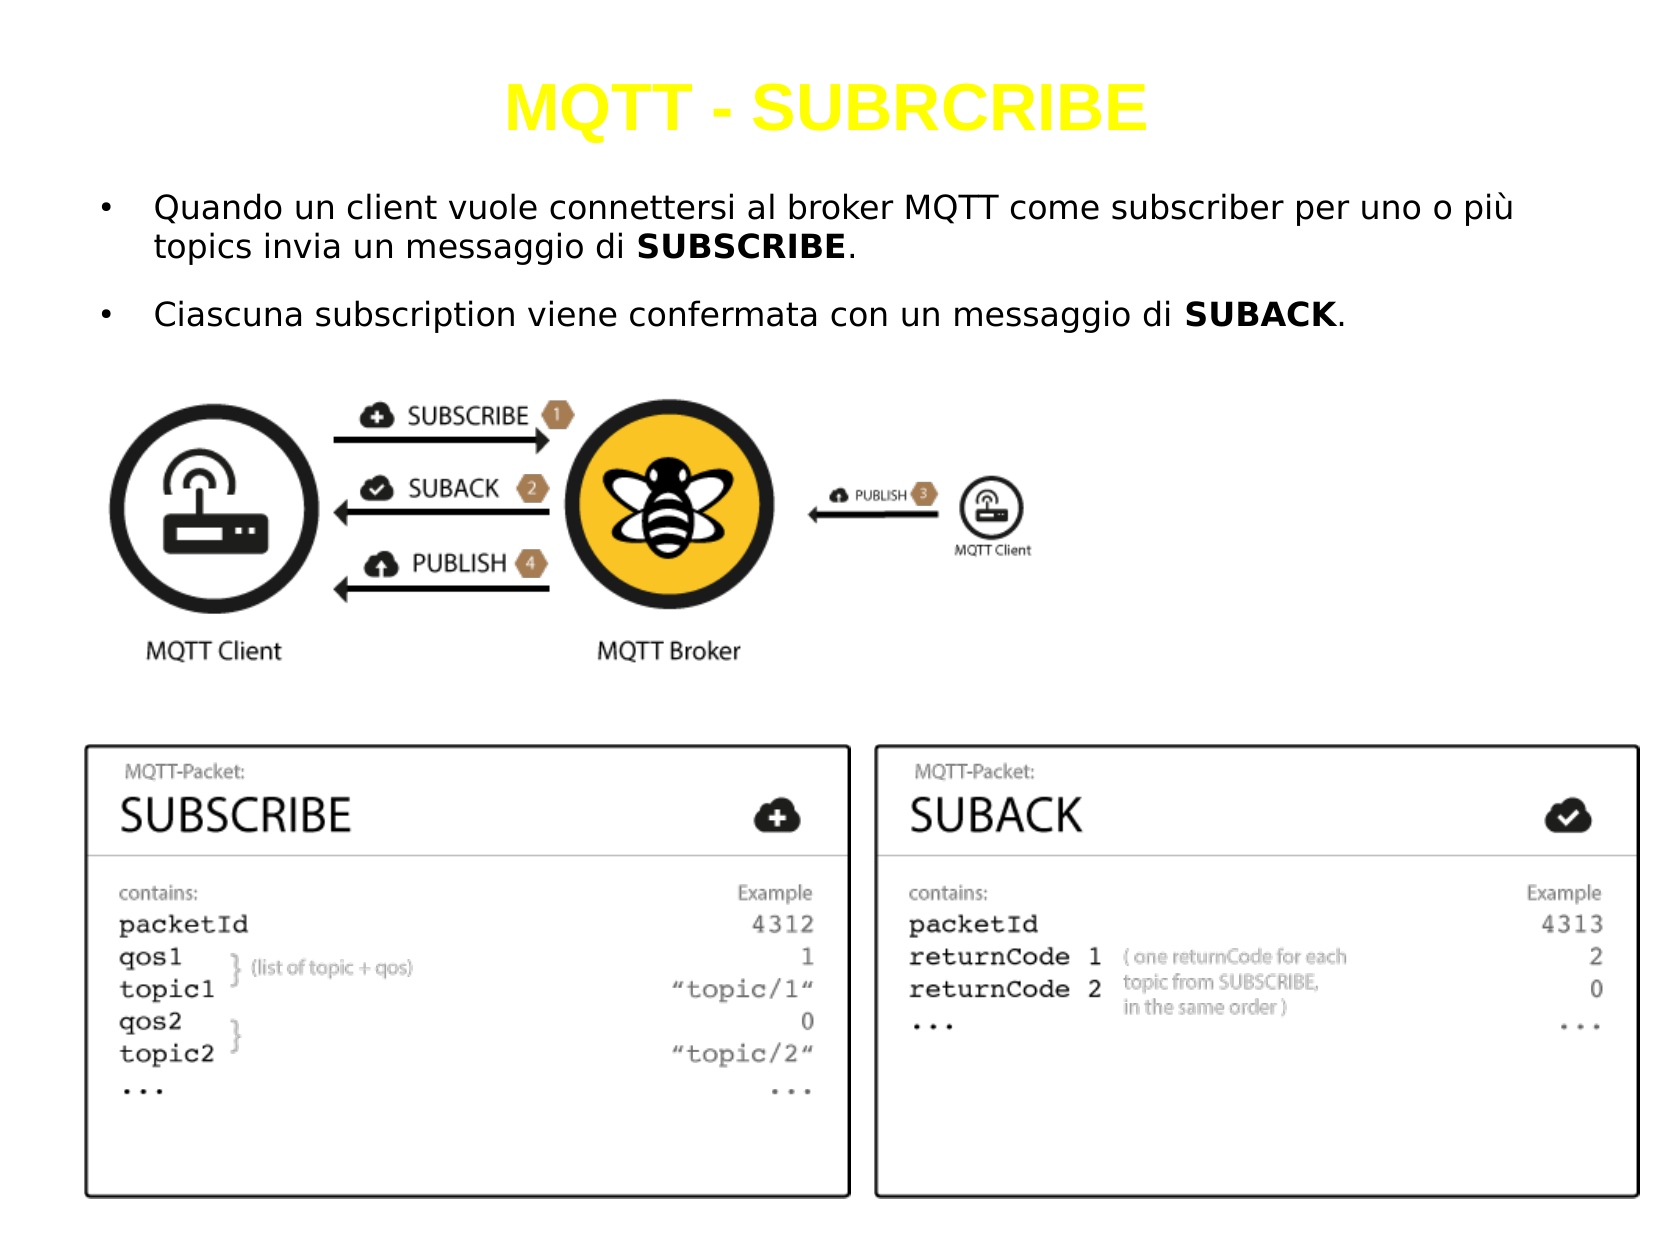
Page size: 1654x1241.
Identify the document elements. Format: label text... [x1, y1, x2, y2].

picture [874, 744, 1640, 1199]
list Quando un client vuole connettersi al broker MQTT come subscriber per uno o più topics invia un messaggio di SUBSCRIBE. Ciascuna subscription viene confermata con un messaggio di SUBACK. [82, 188, 1571, 1182]
picture [84, 744, 851, 1199]
title MQTT - SUBRCRIBE [82, 49, 1571, 166]
picture [93, 354, 1052, 697]
